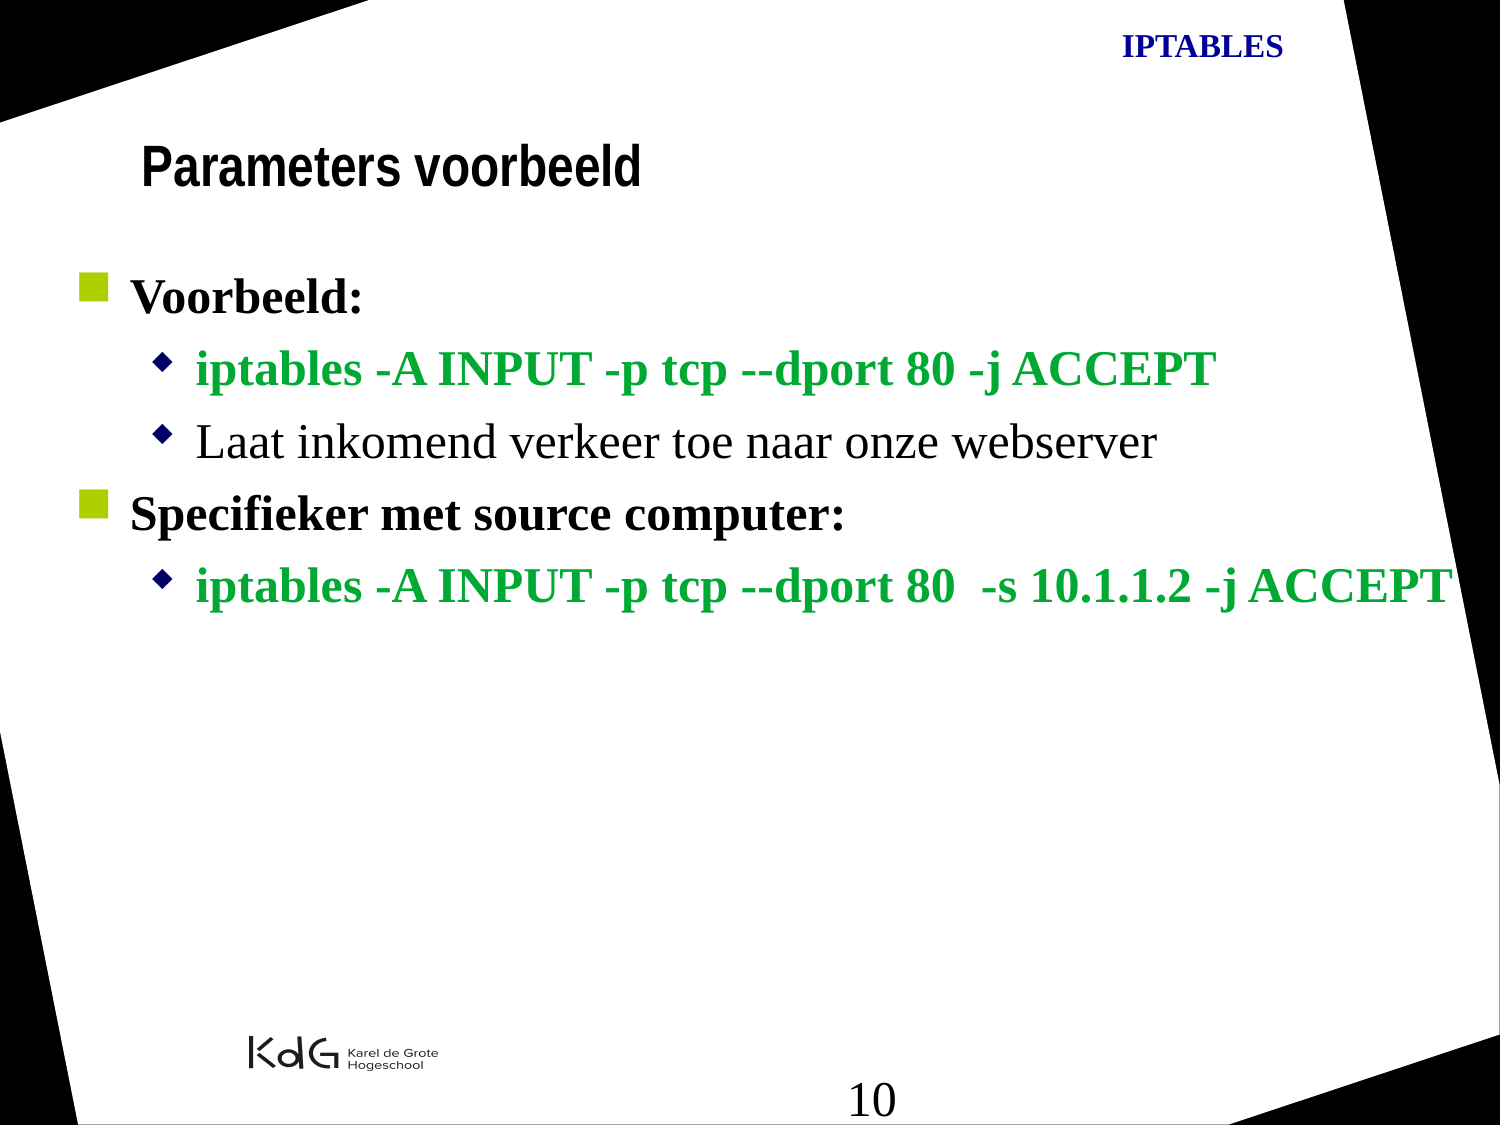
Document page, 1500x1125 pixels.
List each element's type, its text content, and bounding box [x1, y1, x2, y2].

text_box Voorbeeld: iptables -A INPUT -p tcp --dport 80 -j ACCEPT Laat inkomend verkeer toe naar onze webserver Specifieker met source computer: iptables -A INPUT -p tcp --dport 80 -s 10.1.1.2 -j ACCEPT [75, 263, 1500, 1006]
picture [249, 1036, 438, 1071]
text_box Parameters voorbeeld [141, 72, 1447, 253]
